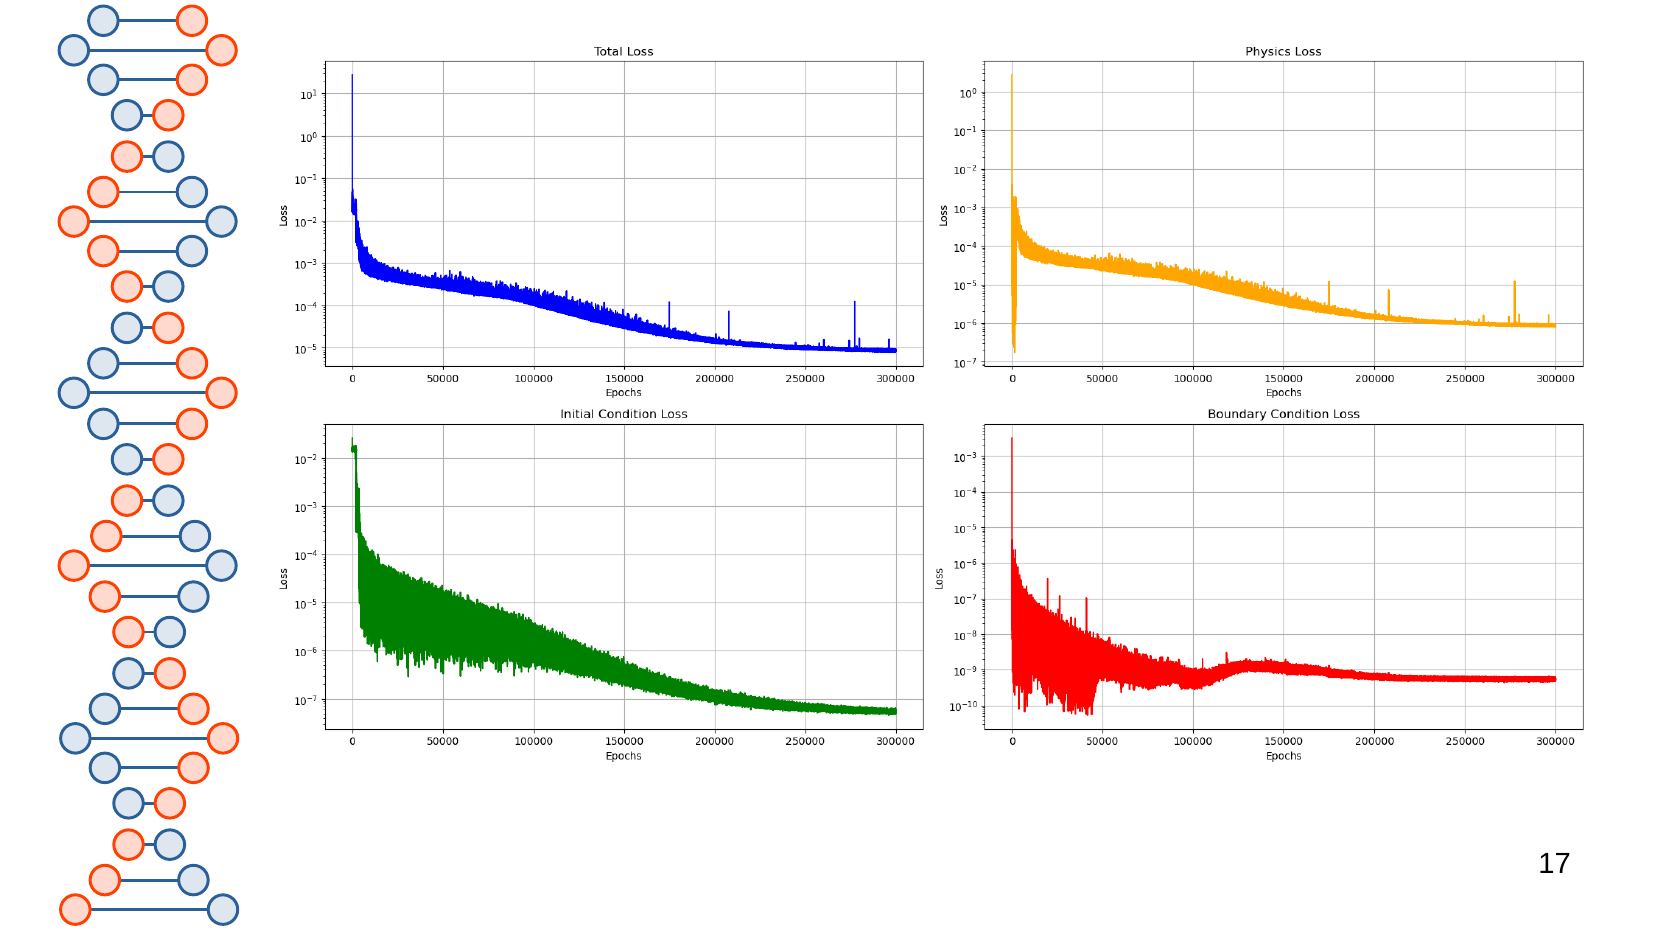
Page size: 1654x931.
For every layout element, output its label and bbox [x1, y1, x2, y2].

picture [271, 39, 1589, 768]
